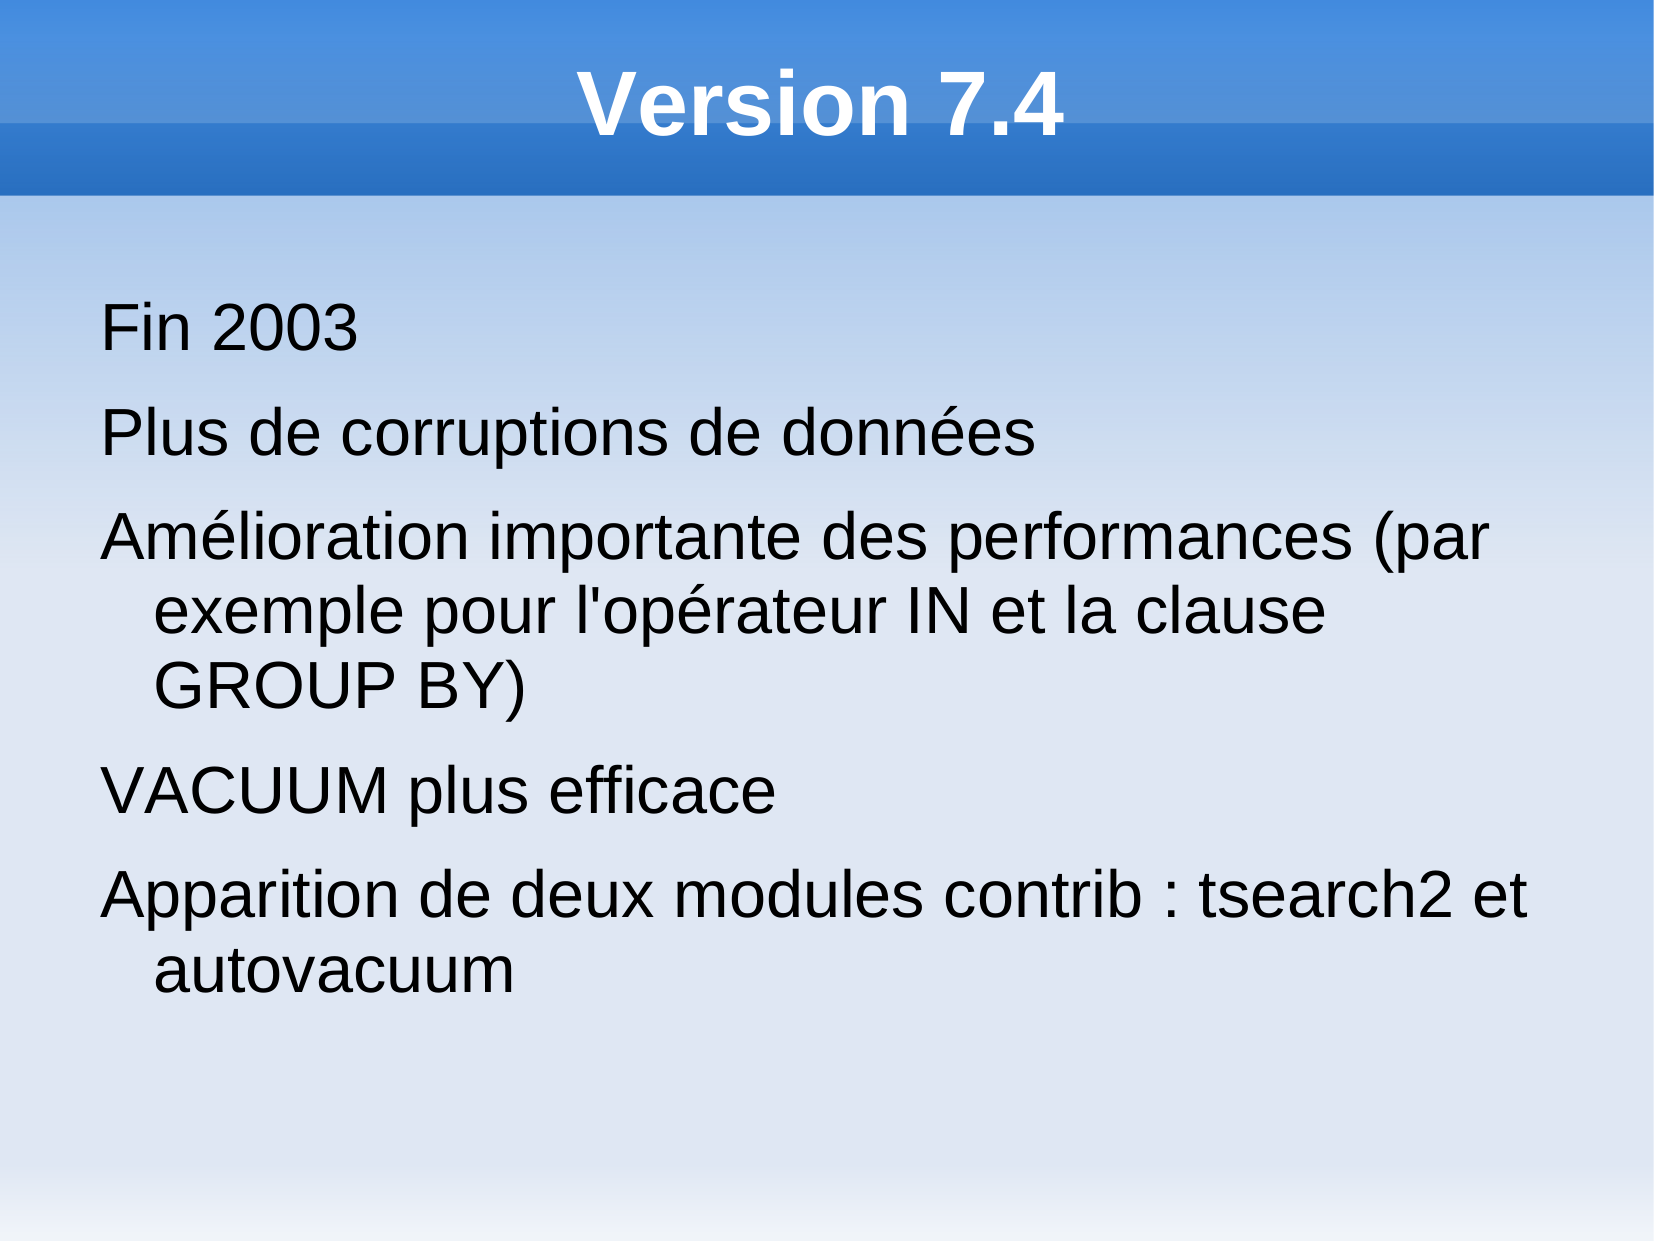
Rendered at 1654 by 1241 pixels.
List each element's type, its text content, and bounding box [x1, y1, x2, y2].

list Fin 2003 Plus de corruptions de données Amélioration importante des performances (par exemple pour l'opérateur IN et la clause GROUP BY) VACUUM plus efficace Apparition de deux modules contrib : tsearch2 et autovacuum [82, 290, 1571, 1094]
picture [0, 0, 1654, 1241]
title Version 7.4 [76, 7, 1565, 200]
